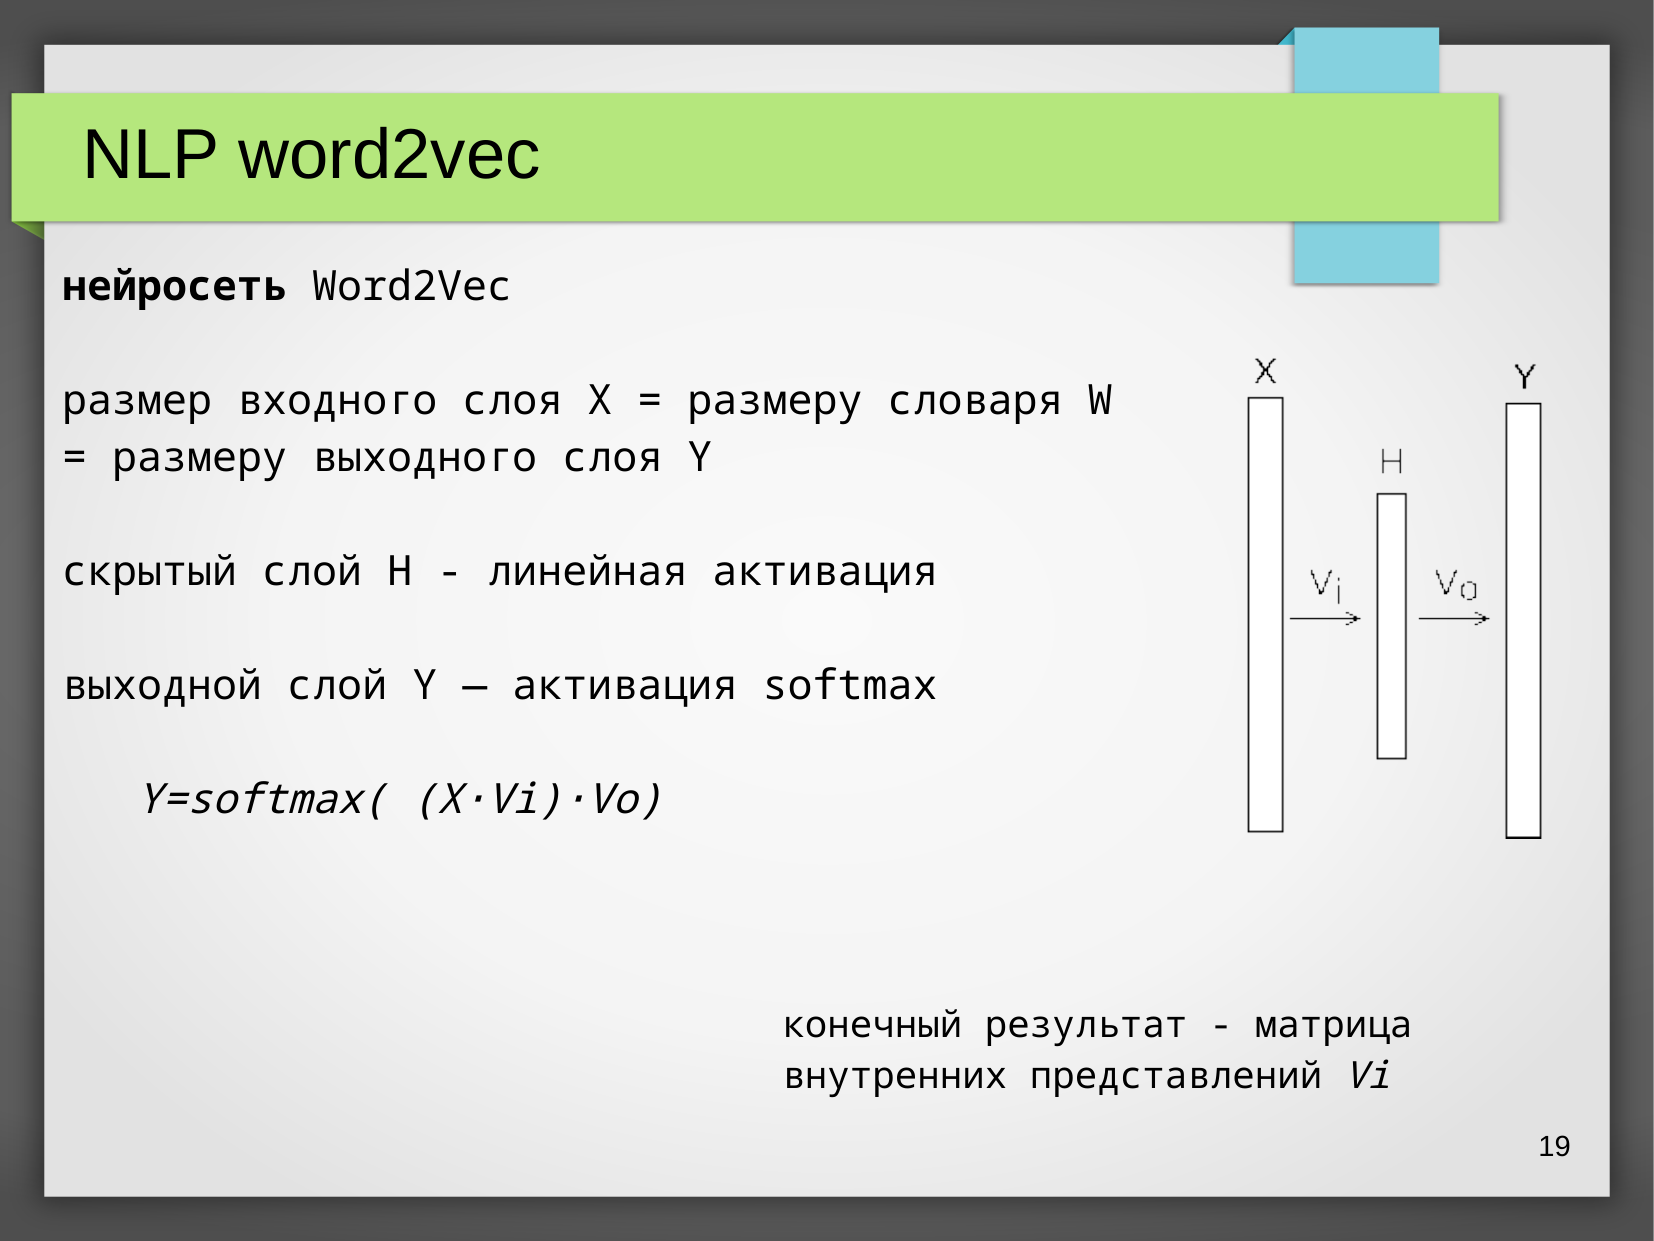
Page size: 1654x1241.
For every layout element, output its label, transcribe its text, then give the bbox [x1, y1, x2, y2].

picture [0, 0, 1654, 1241]
text_box нейросеть Word2Vec размер входного слоя X = размеру словаря W = размеру выходного слоя Y скрытый слой H - линейная активация выходной слой Y — активация softmax Y=softmax( (X⋅Vi)⋅Vo) [47, 248, 1217, 991]
title NLP word2vec [82, 113, 1406, 194]
text_box конечный результат - матрица внутренних представлений Vi [767, 990, 1477, 1147]
